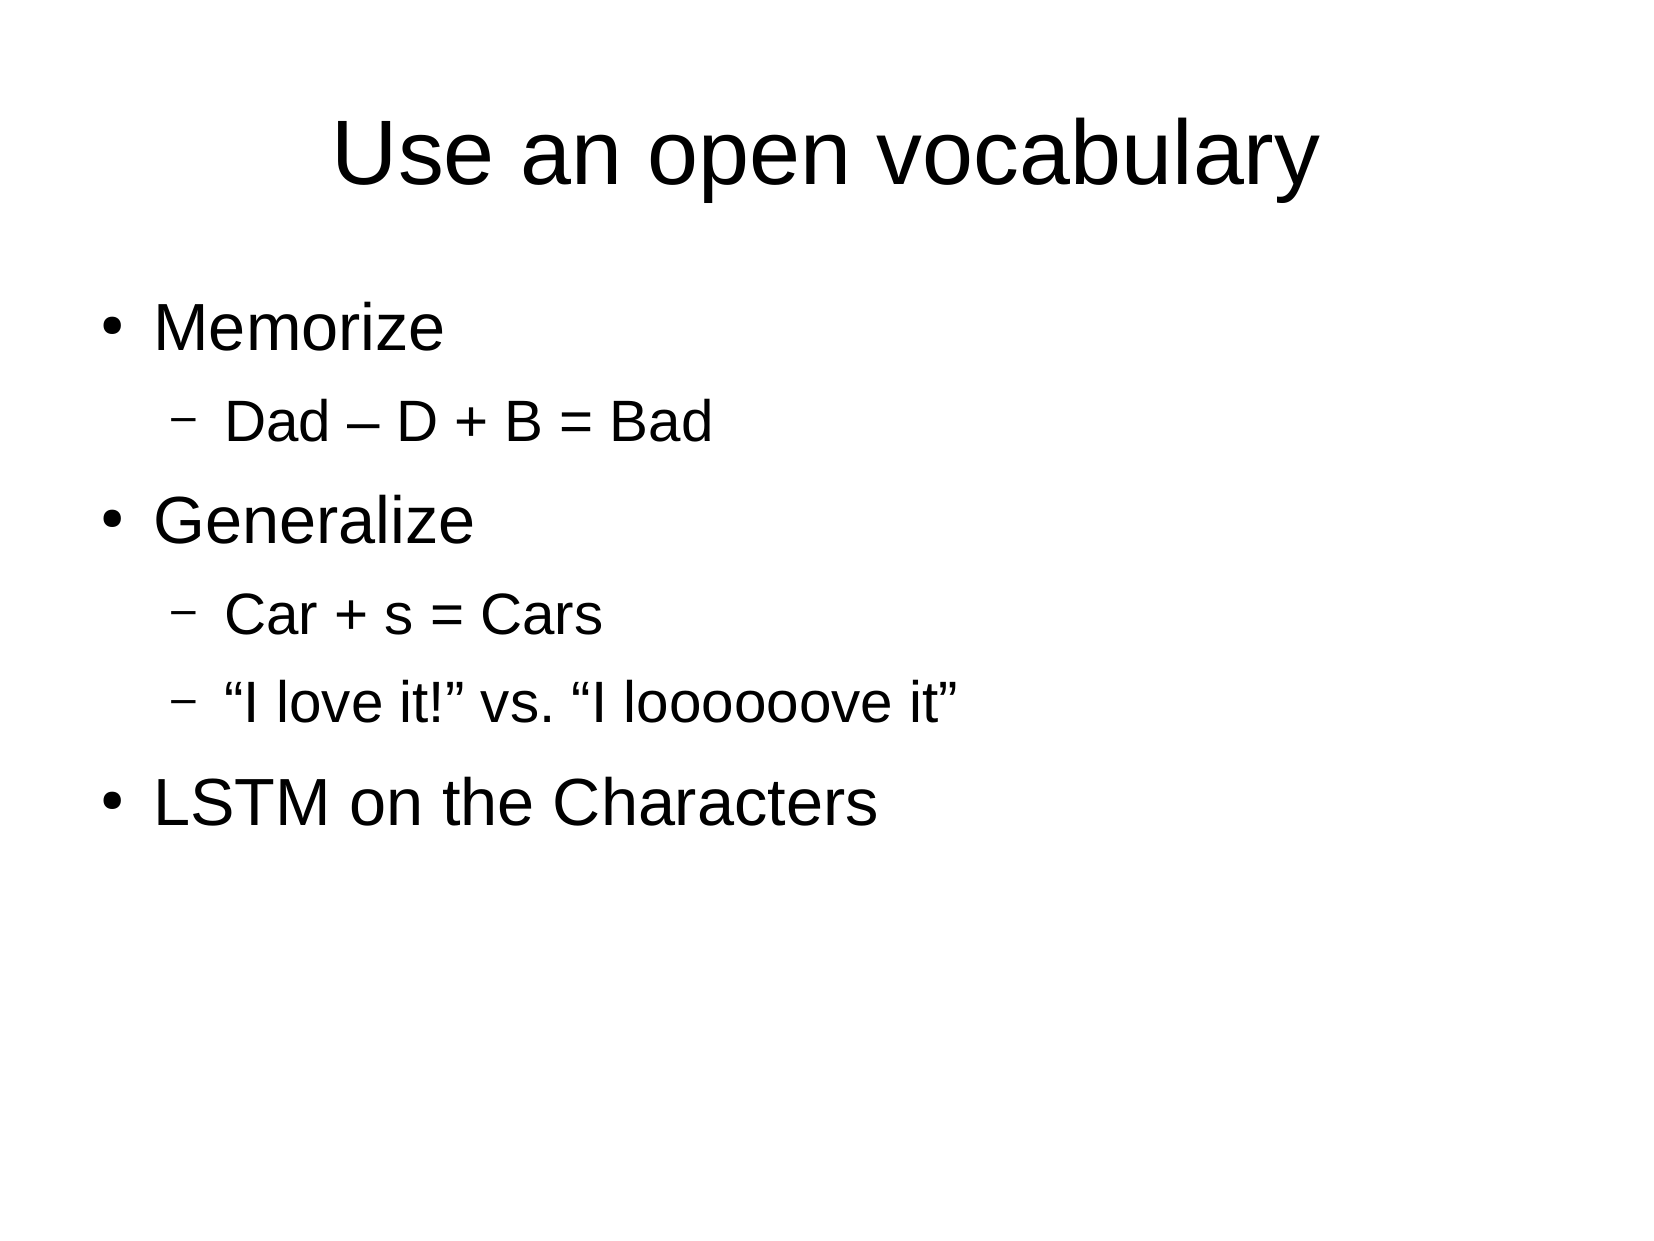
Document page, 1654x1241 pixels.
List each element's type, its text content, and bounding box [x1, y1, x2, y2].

title Use an open vocabulary [82, 49, 1571, 257]
list Memorize Dad – D + B = Bad Generalize Car + s = Cars “I love it!” vs. “I loooooove it” LSTM on the Characters [82, 290, 1571, 1010]
